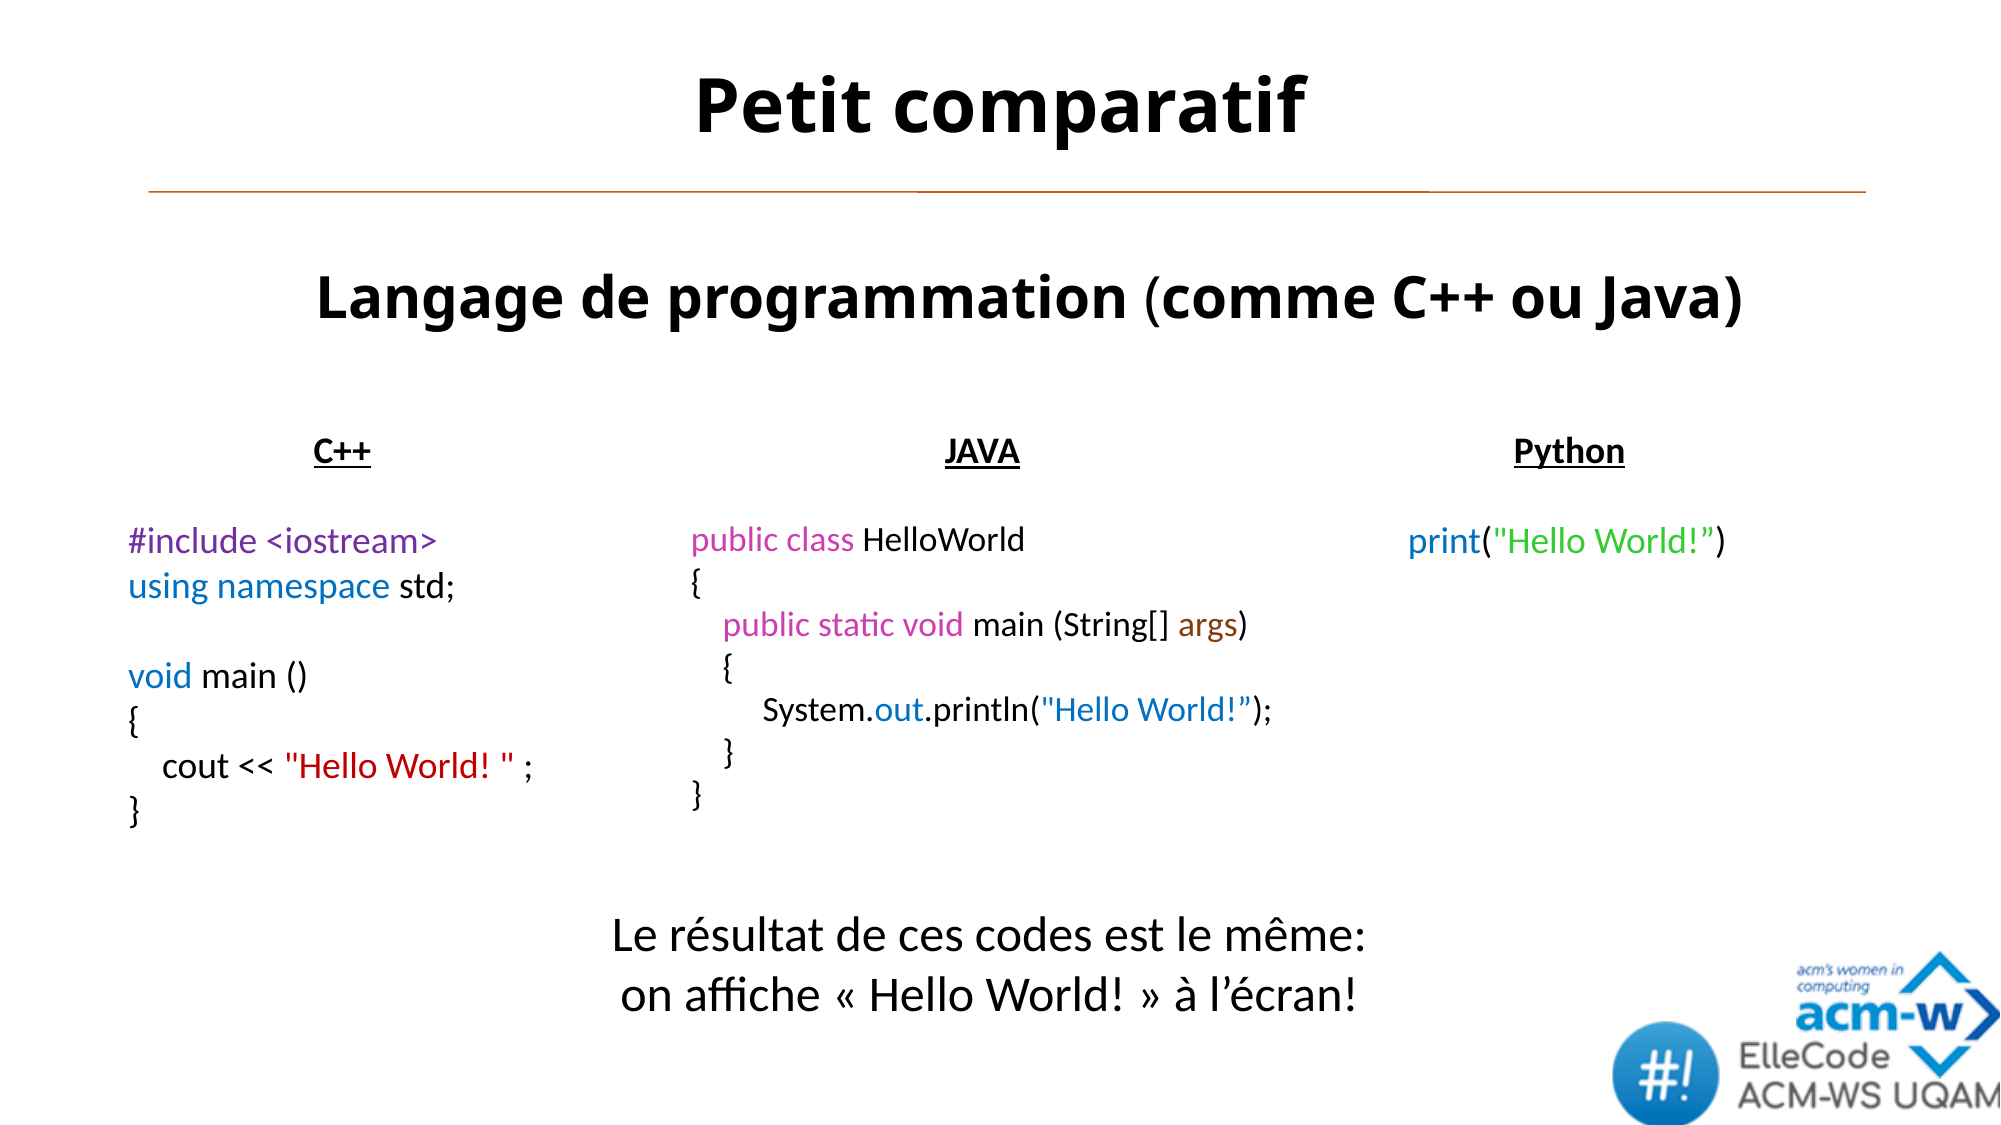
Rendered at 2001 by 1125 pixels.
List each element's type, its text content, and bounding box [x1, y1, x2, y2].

text_box Langage de programmation (comme C++ ou Java) [115, 218, 1869, 1125]
text_box Python print("Hello World!”) [1392, 418, 1747, 615]
text_box Petit comparatif [0, 0, 2000, 218]
text_box Le résultat de ces codes est le même: on affiche « Hello World! » à l’écran! [367, 894, 1613, 1090]
text_box C++ #include <iostream> using namespace std; void main () { cout << "Hello World! " ; } [113, 418, 572, 887]
text_box JAVA public class HelloWorld { public static void main (String[] args) { System.out.println("Hello World!”); } } [675, 418, 1289, 870]
picture [1612, 951, 2000, 1125]
